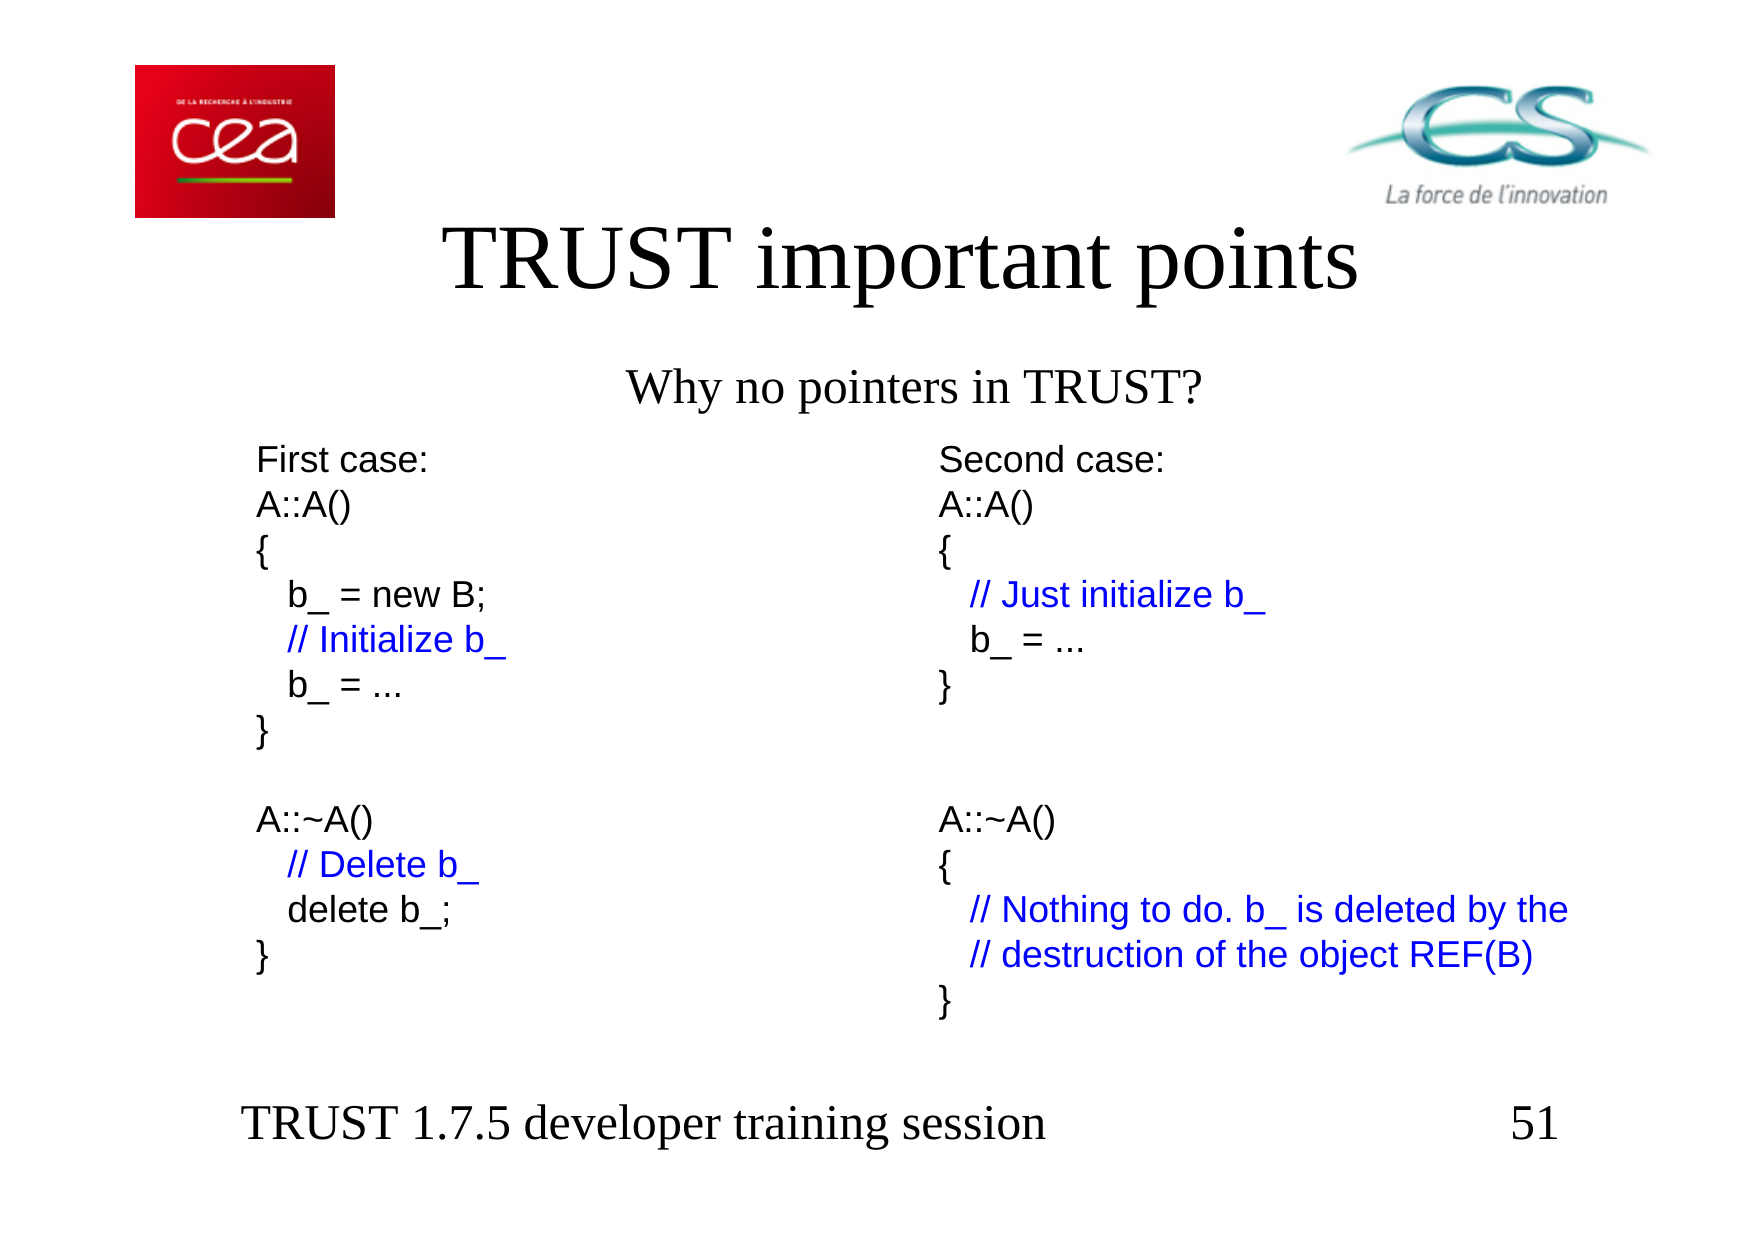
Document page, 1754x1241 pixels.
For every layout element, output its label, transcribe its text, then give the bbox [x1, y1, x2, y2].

title TRUST important points [225, 158, 1577, 345]
table_header Second case: A::A() { // Just initialize b_ b_ = ... } A::~A() { // Nothing to do. b_ is deleted by the // destruction of the object REF(B) } [924, 427, 1639, 1056]
picture [1340, 73, 1662, 218]
picture [135, 65, 335, 218]
table_header First case: A::A() { b_ = new B; // Initialize b_ b_ = ... } A::~A() // Delete b_ delete b_; } [241, 427, 924, 1056]
text_box Why no pointers in TRUST? [225, 345, 1604, 801]
